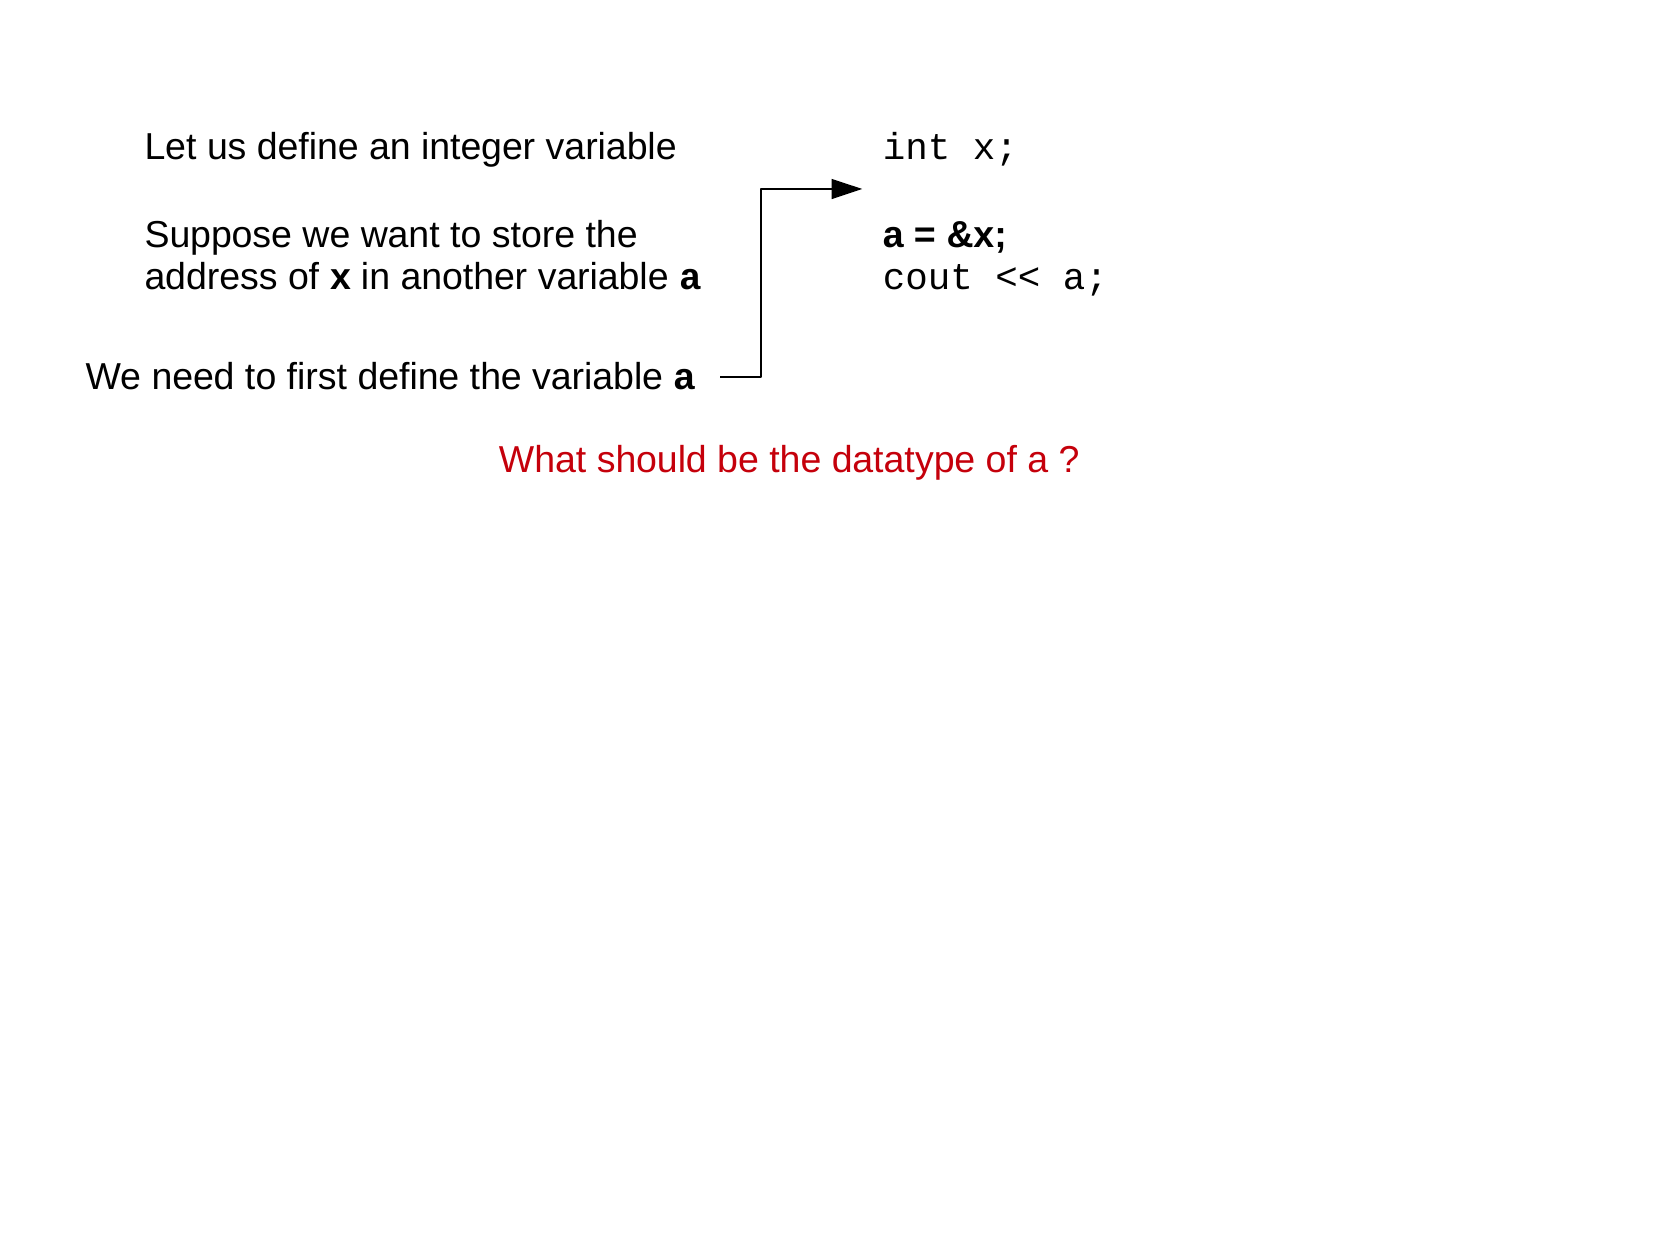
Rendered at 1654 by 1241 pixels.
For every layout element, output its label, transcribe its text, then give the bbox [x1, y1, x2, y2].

text_box We need to first define the variable a [70, 348, 721, 406]
text_box What should be the datatype of a ? [484, 431, 1095, 488]
text_box Let us define an integer variable int x; Suppose we want to store the a = &x; address of x in another variable a cout << a; [129, 118, 1123, 309]
